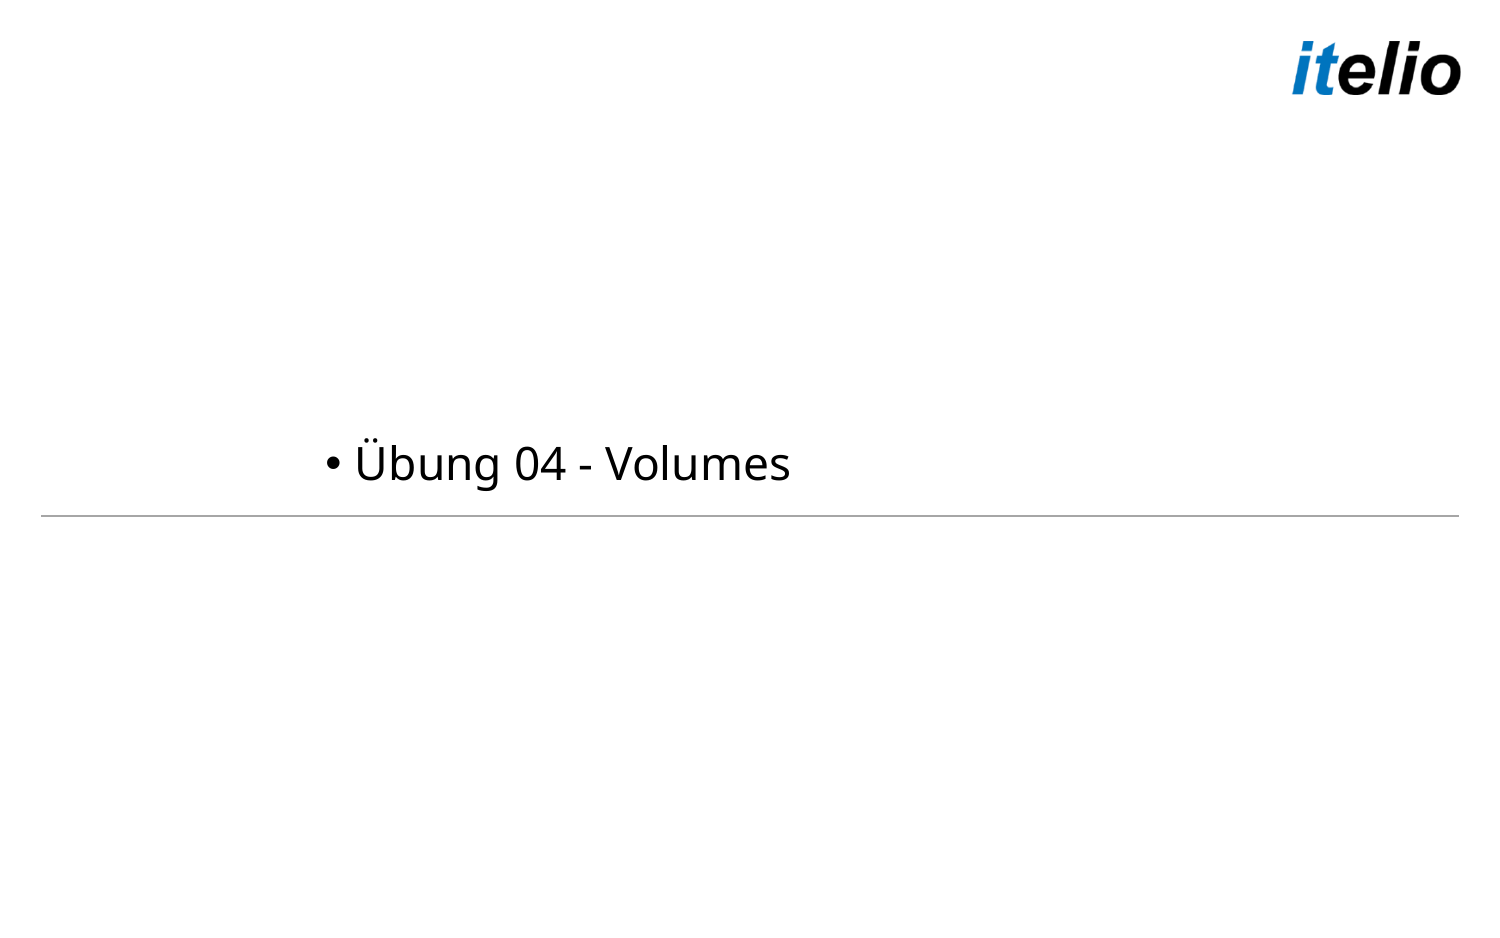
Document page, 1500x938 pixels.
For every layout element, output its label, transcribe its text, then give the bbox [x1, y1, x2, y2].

list Übung 04 - Volumes [310, 433, 1459, 499]
